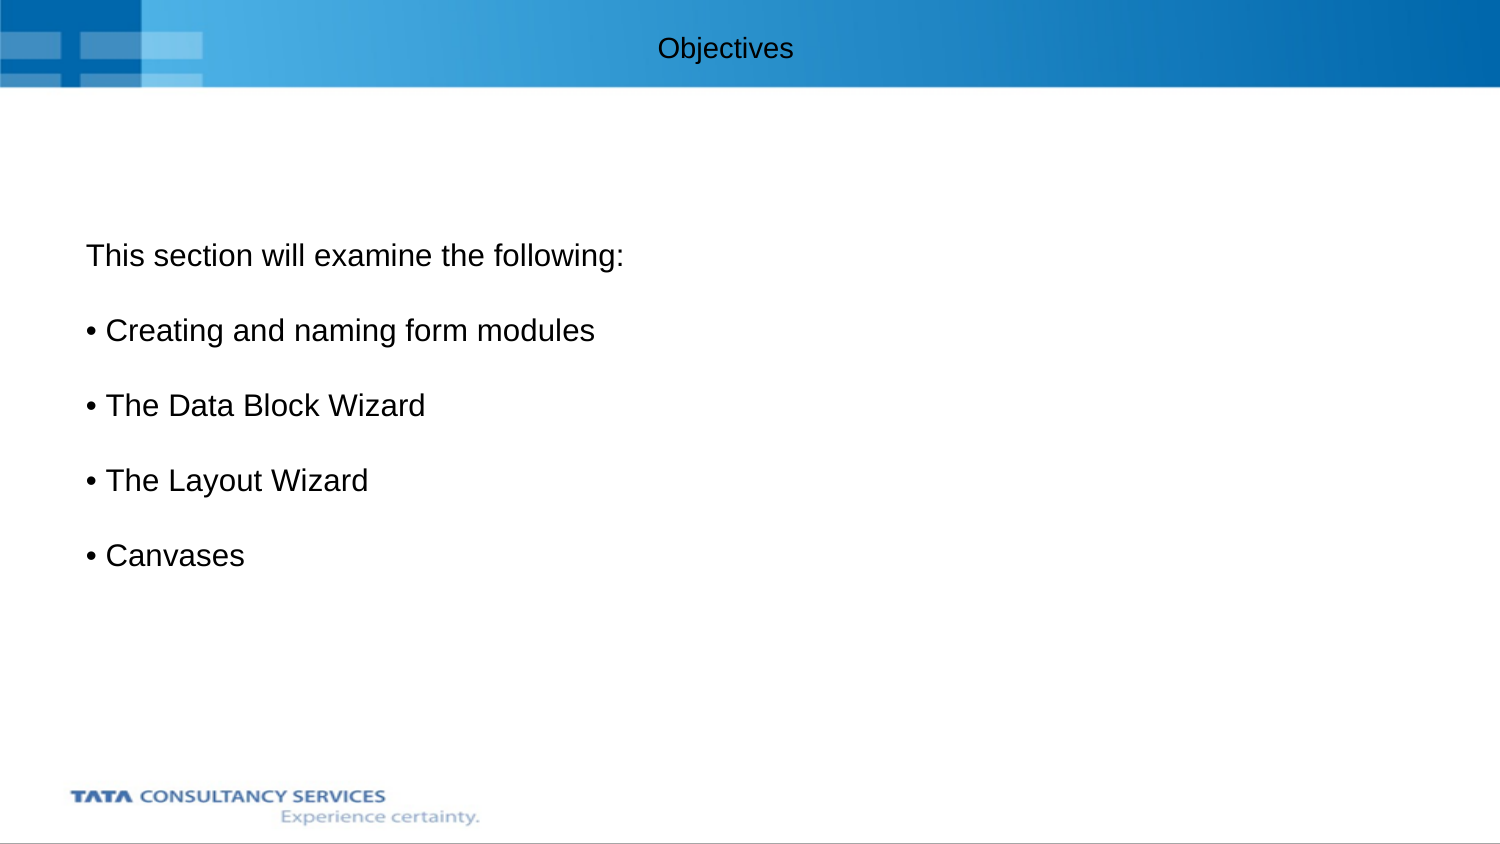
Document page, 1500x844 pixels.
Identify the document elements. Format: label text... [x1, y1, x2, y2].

picture [0, 0, 1500, 843]
title Objectives [0, 14, 1461, 80]
subtitle This section will examine the following: • Creating and naming form modules • The Data Block Wizard • The Layout Wizard • Canvases [70, 111, 1500, 772]
